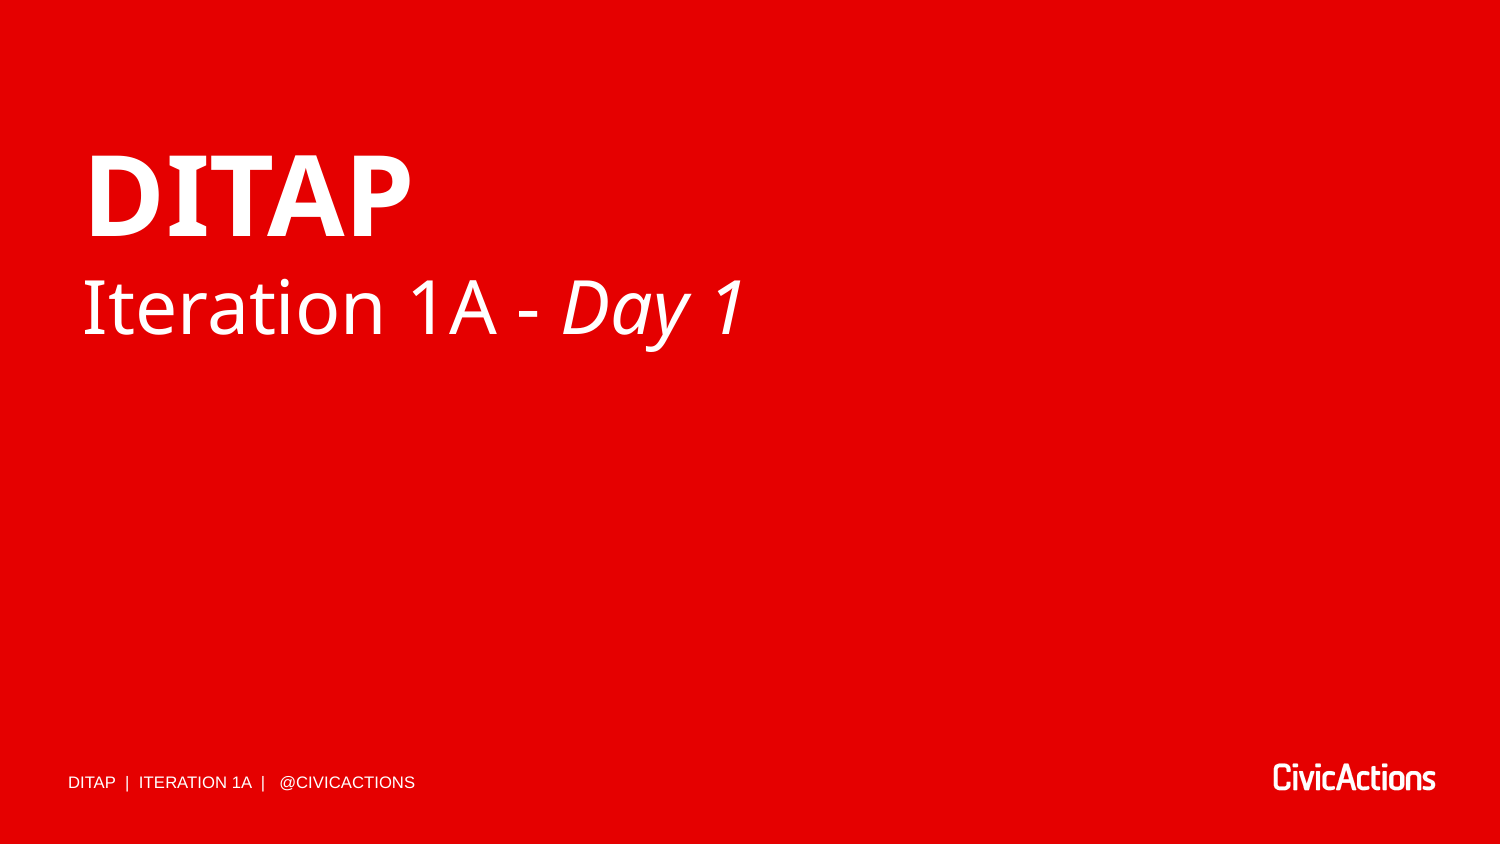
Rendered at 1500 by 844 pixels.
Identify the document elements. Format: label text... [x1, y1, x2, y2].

picture [1271, 758, 1438, 795]
title DITAP Iteration 1A - Day 1 [73, 114, 1354, 470]
